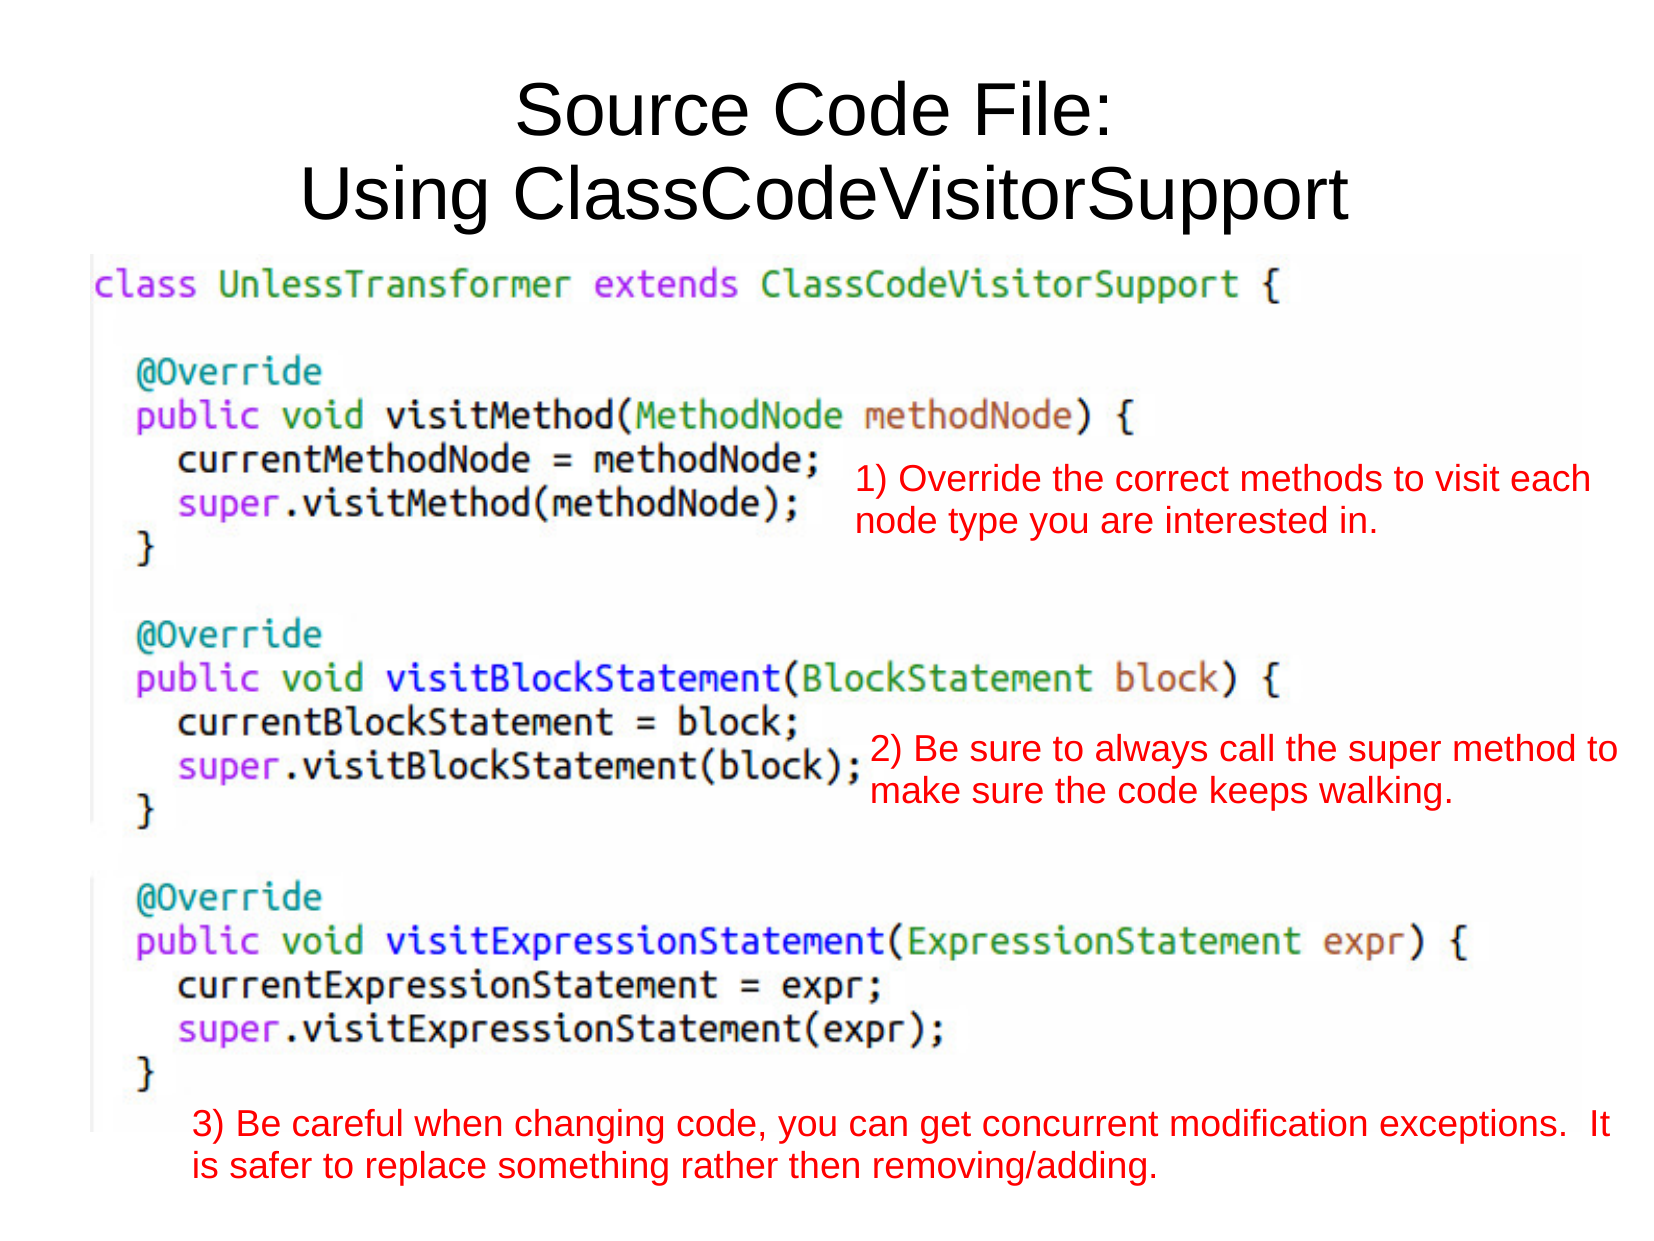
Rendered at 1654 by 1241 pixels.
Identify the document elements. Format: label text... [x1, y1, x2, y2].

text_box 1) Override the correct methods to visit each node type you are interested in. [840, 450, 1623, 556]
picture [90, 254, 1582, 1133]
text_box 3) Be careful when changing code, you can get concurrent modification exceptions. It is safer to replace something rather then removing/adding. [177, 1095, 1636, 1201]
text_box Source Code File: Using ClassCodeVisitorSupport [285, 60, 1396, 243]
text_box 2) Be sure to always call the super method to make sure the code keeps walking. [855, 720, 1638, 826]
